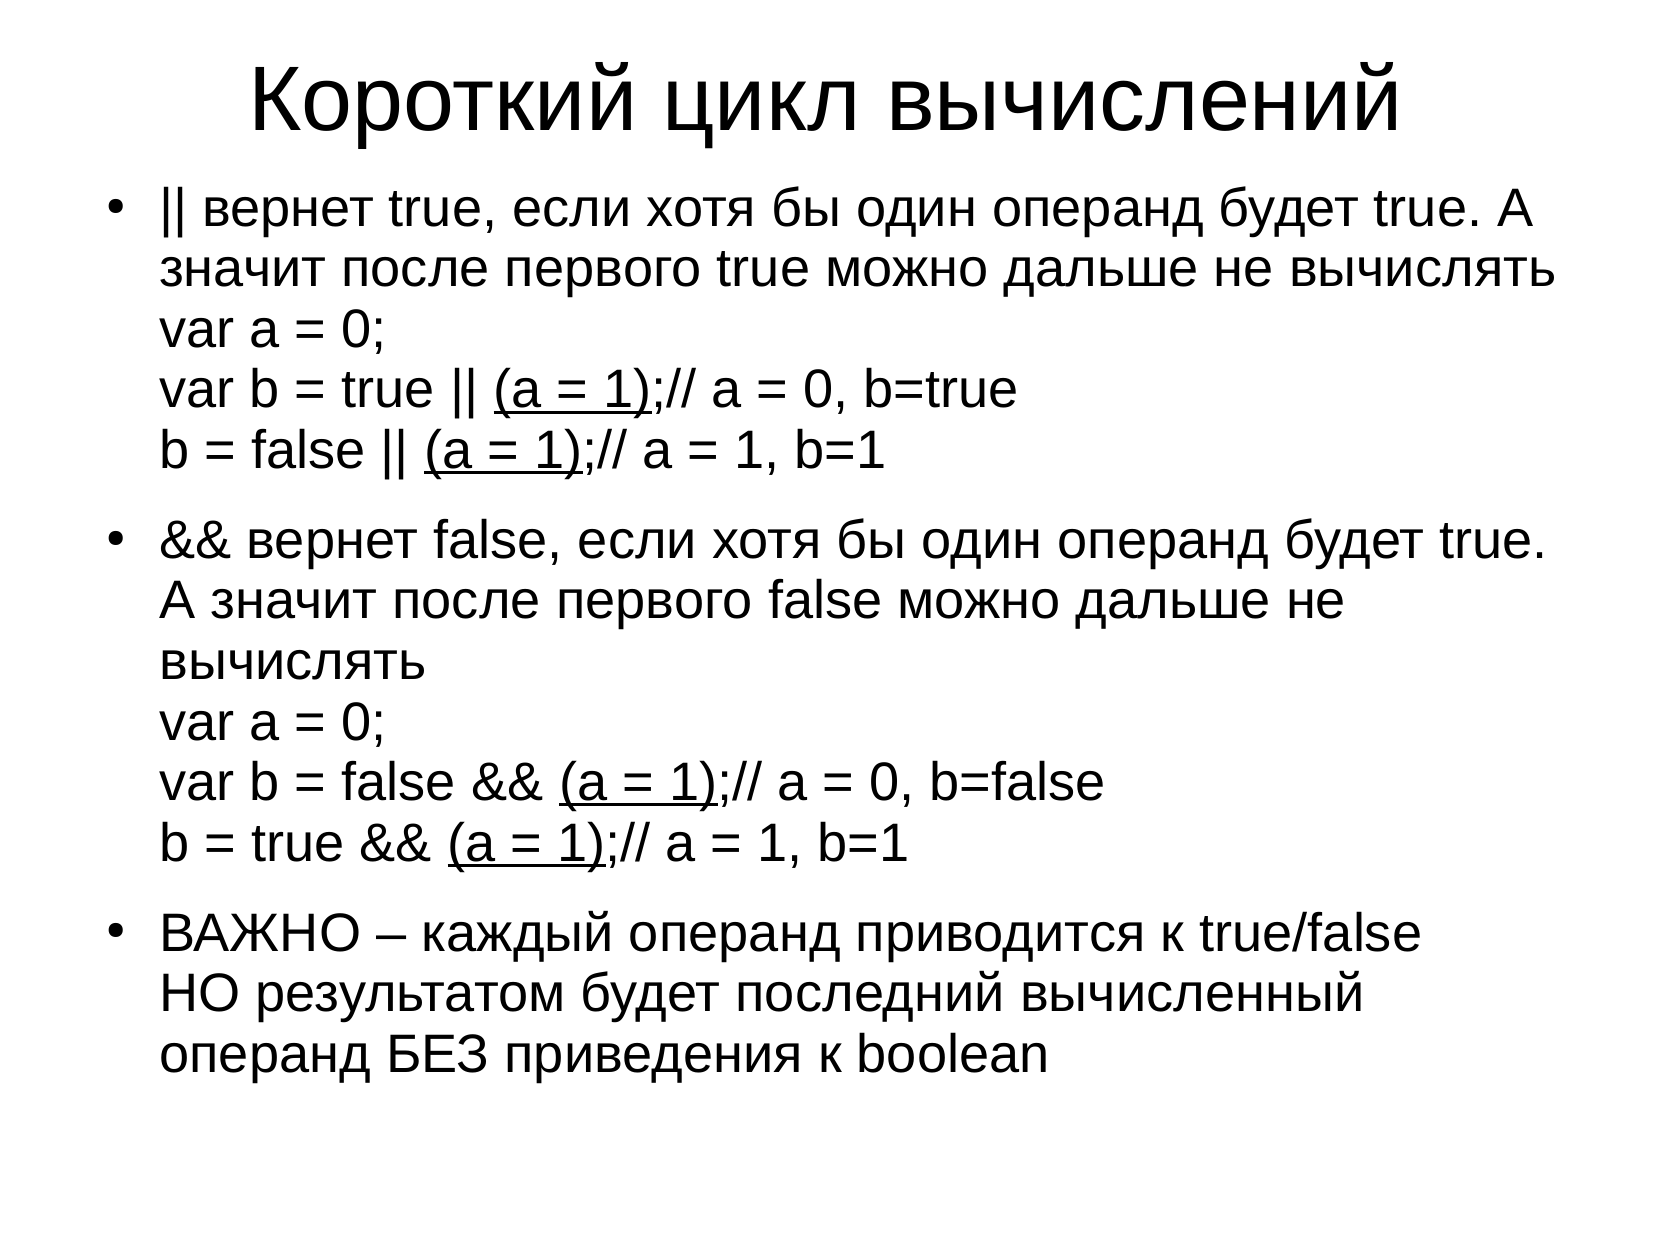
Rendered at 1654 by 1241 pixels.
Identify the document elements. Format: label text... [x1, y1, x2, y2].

title Короткий цикл вычислений [82, 47, 1571, 150]
list || вернет true, если хотя бы один операнд будет true. А значит после первого true можно дальше не вычислять var a = 0; var b = true || (a = 1);// a = 0, b=true b = false || (a = 1);// a = 1, b=1 && вернет false, если хотя бы один операнд будет true. А значит после первого false можно дальше не вычислять var a = 0; var b = false && (a = 1);// a = 0, b=false b = true && (a = 1);// a = 1, b=1 ВАЖНО – каждый операнд приводится к true/false НО результатом будет последний вычисленный операнд БЕЗ приведения к boolean [88, 177, 1577, 1084]
